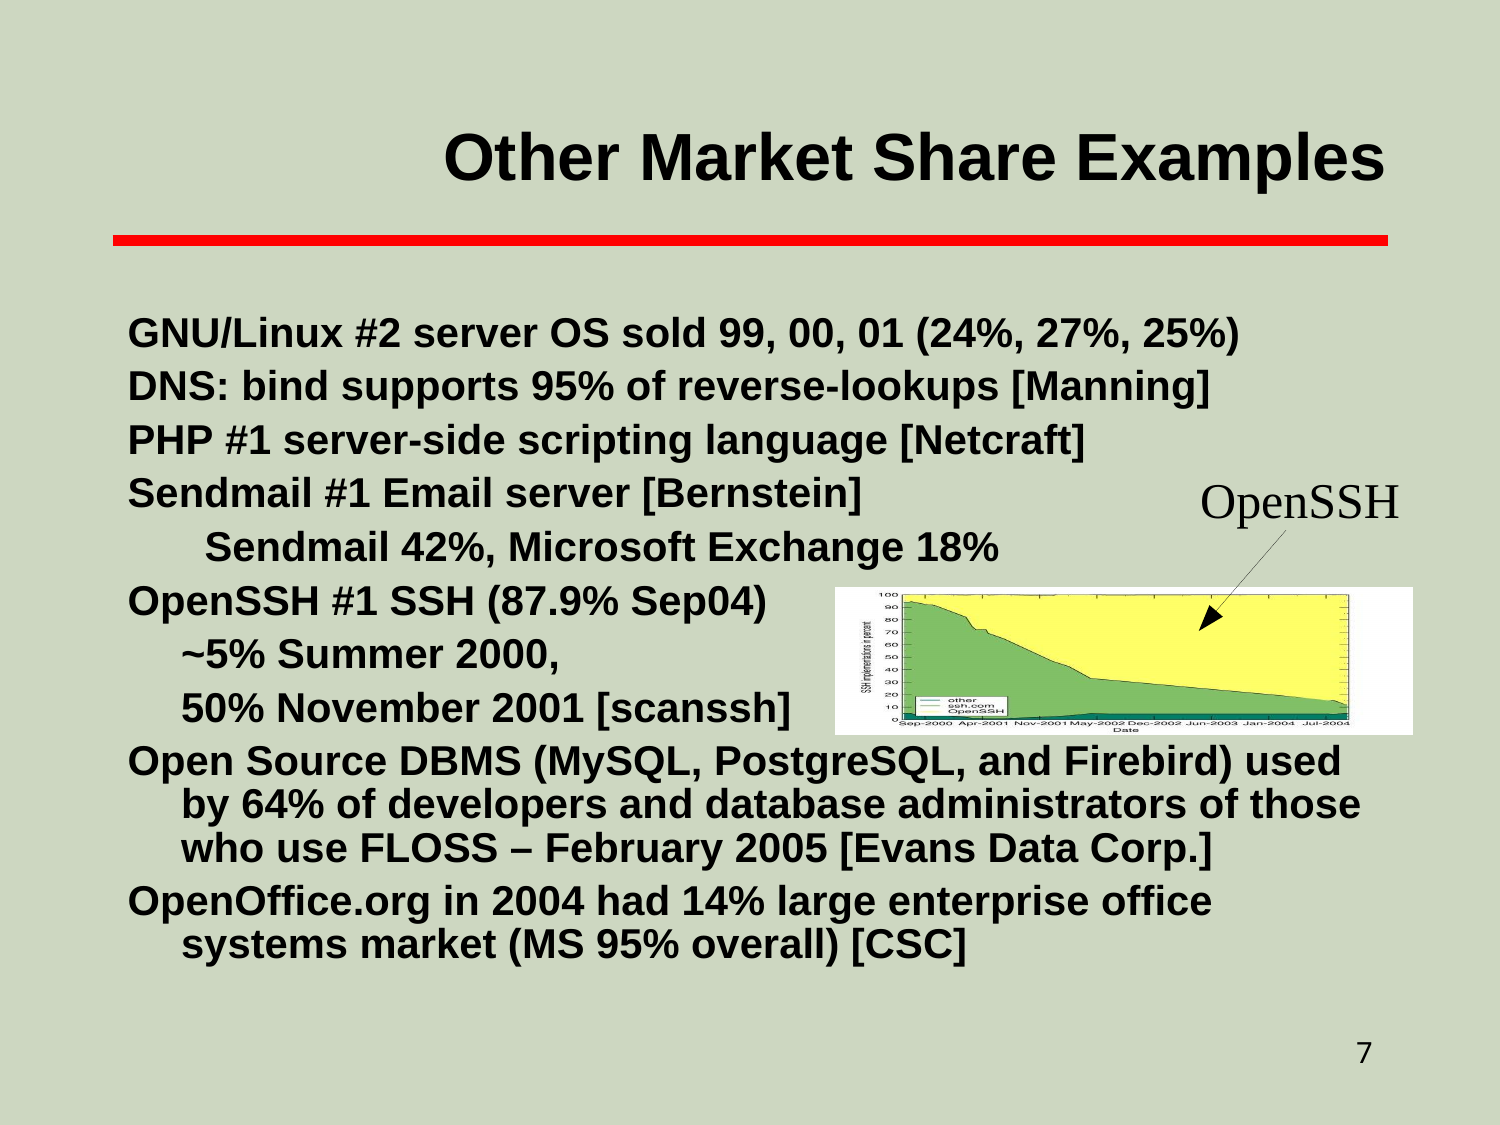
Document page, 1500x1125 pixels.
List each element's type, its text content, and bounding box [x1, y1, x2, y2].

picture [835, 587, 1413, 735]
list GNU/Linux #2 server OS sold 99, 00, 01 (24%, 27%, 25%) DNS: bind supports 95% of reverse-lookups [Manning] PHP #1 server-side scripting language [Netcraft] Sendmail #1 Email server [Bernstein] Sendmail 42%, Microsoft Exchange 18% OpenSSH #1 SSH (87.9% Sep04) ~5% Summer 2000, 50% November 2001 [scanssh] Open Source DBMS (MySQL, PostgreSQL, and Firebird) used by 64% of developers and database administrators of those who use FLOSS – February 2005 [Evans Data Corp.] OpenOffice.org in 2004 had 14% large enterprise office systems market (MS 95% overall) [CSC] [110, 312, 1391, 1070]
title Other Market Share Examples [337, 85, 1388, 224]
text_box OpenSSH [1200, 471, 1401, 528]
